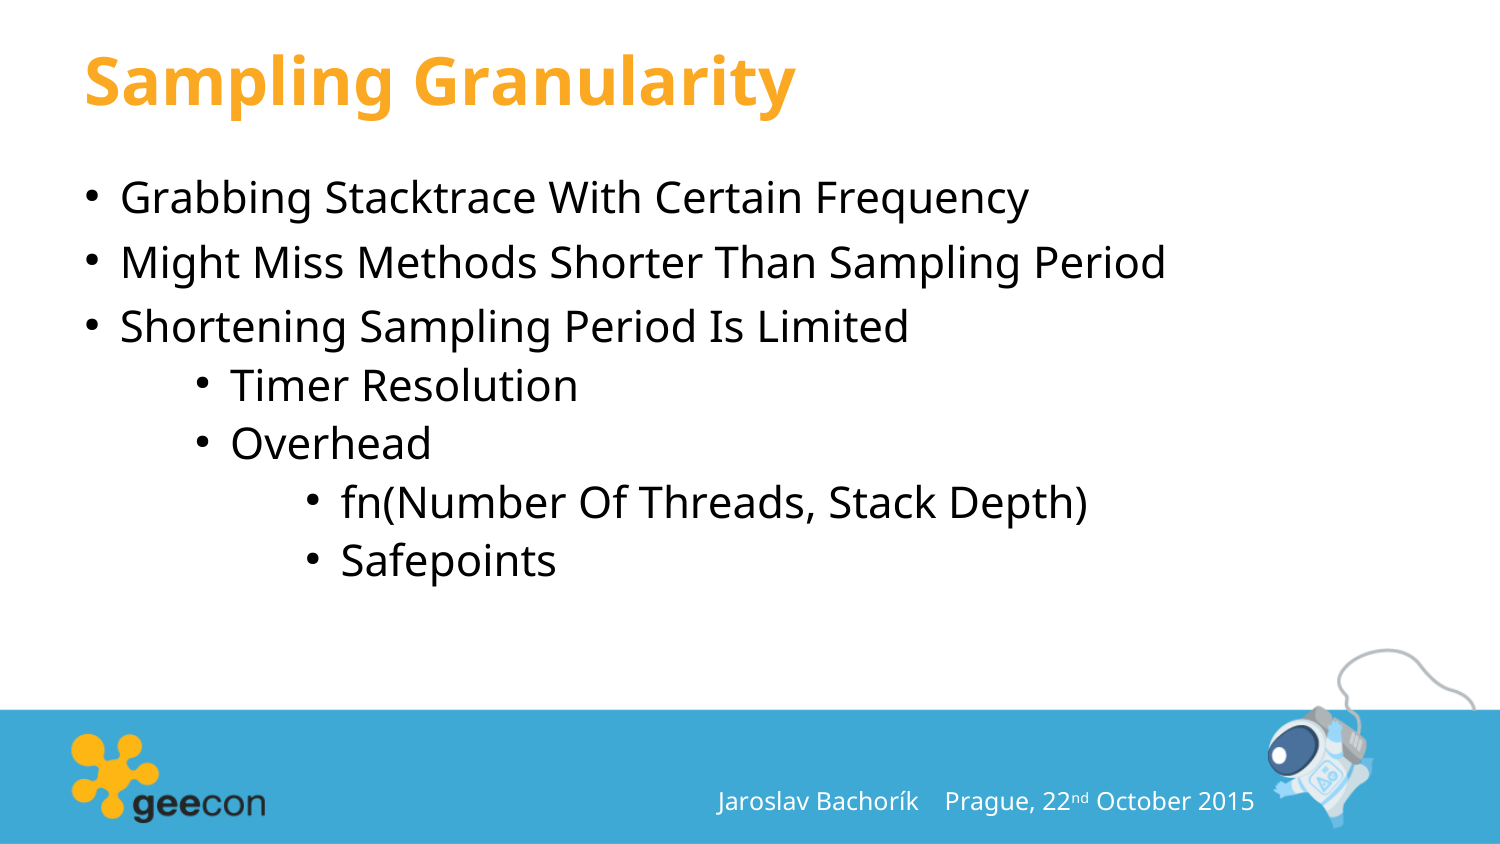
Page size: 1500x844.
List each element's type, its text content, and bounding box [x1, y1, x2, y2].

title Sampling Granularity [75, 33, 1426, 165]
list Grabbing Stacktrace With Certain Frequency Might Miss Methods Shorter Than Sampling Period Shortening Sampling Period Is Limited Timer Resolution Overhead fn(Number Of Threads, Stack Depth) Safepoints [75, 165, 1426, 623]
text_box Jaroslav Bachorík Prague, 22nd October 2015 [442, 778, 1270, 824]
picture [0, 0, 1500, 844]
